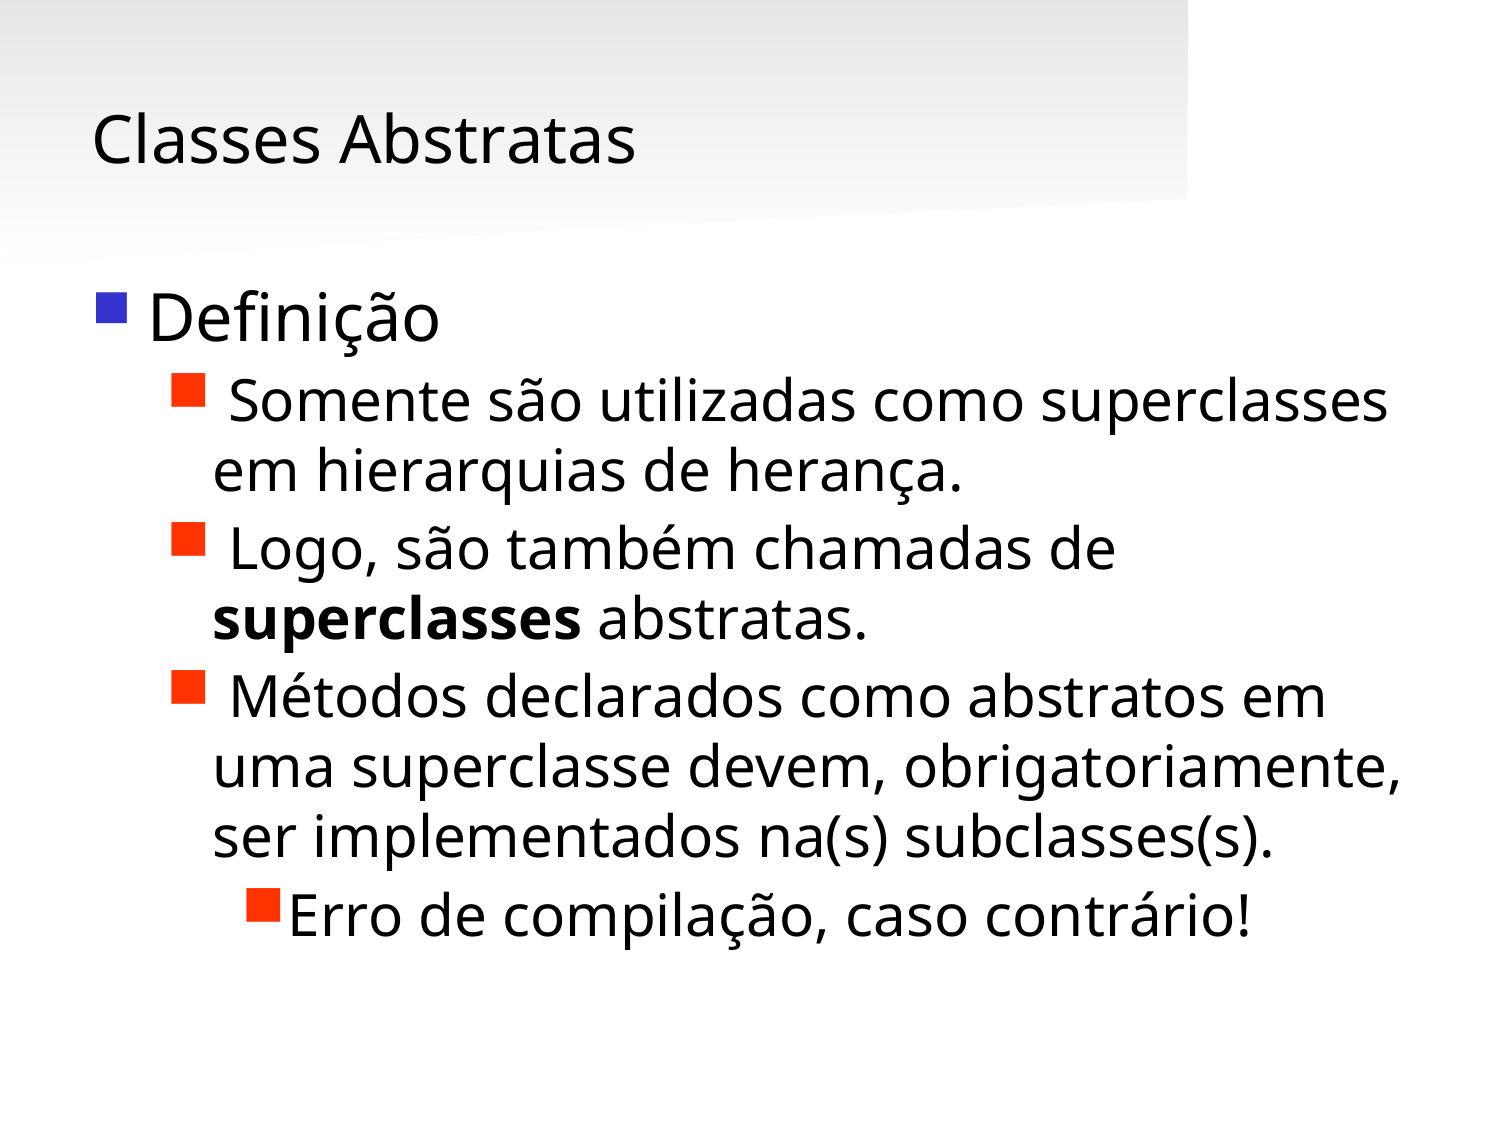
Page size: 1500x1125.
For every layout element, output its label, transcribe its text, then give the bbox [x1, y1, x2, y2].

list Definição Somente são utilizadas como superclasses em hierarquias de herança. Logo, são também chamadas de superclasses abstratas. Métodos declarados como abstratos em uma superclasse devem, obrigatoriamente, ser implementados na(s) subclasses(s). Erro de compilação, caso contrário! [76, 267, 1427, 1005]
title Classes Abstratas [76, 42, 1427, 231]
